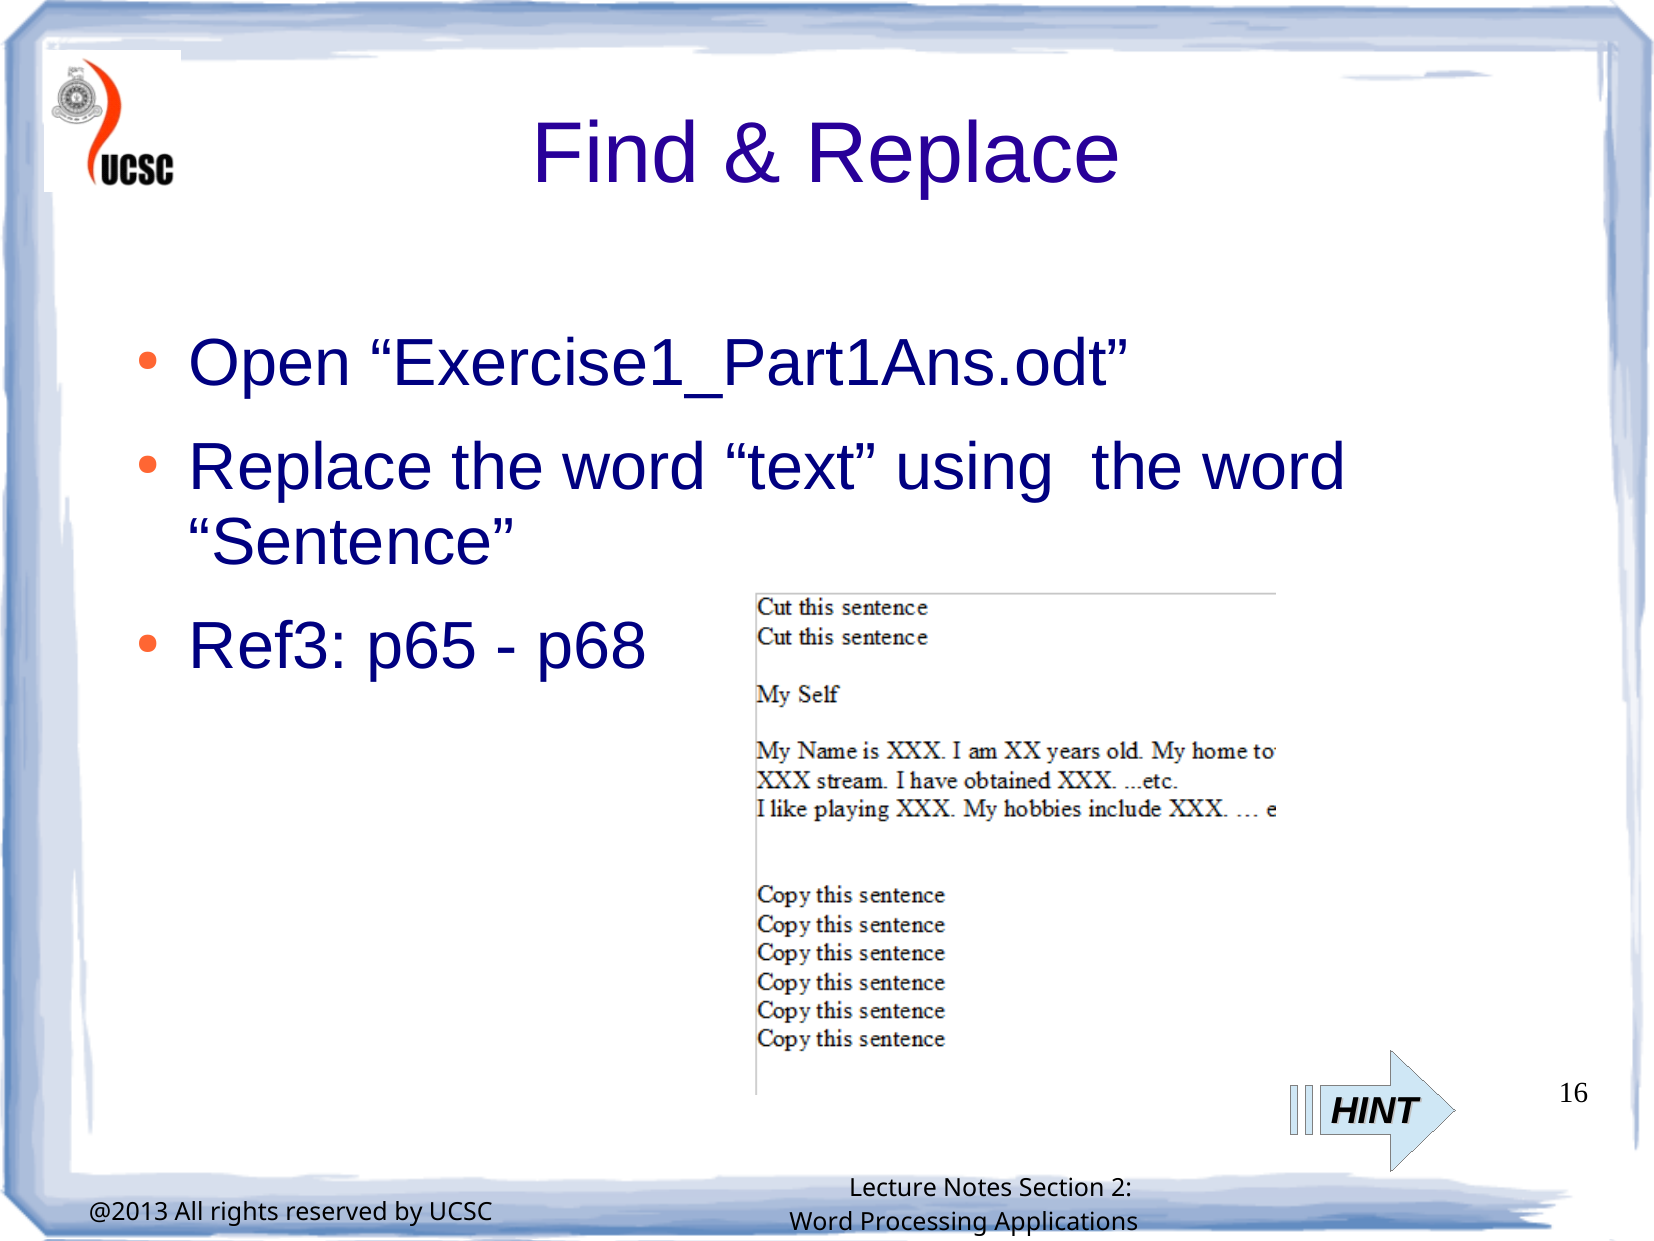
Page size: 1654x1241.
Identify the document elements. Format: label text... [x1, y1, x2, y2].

text_box HINT [1305, 1085, 1313, 1135]
list Open “Exercise1_Part1Ans.odt” Replace the word “text” using the word “Sentence” Ref3: p65 - p68 [118, 324, 1571, 1004]
picture [0, 0, 1654, 1241]
text_box HINT [1290, 1085, 1298, 1135]
text_box HINT [1320, 1050, 1456, 1172]
title Find & Replace [82, 49, 1571, 257]
